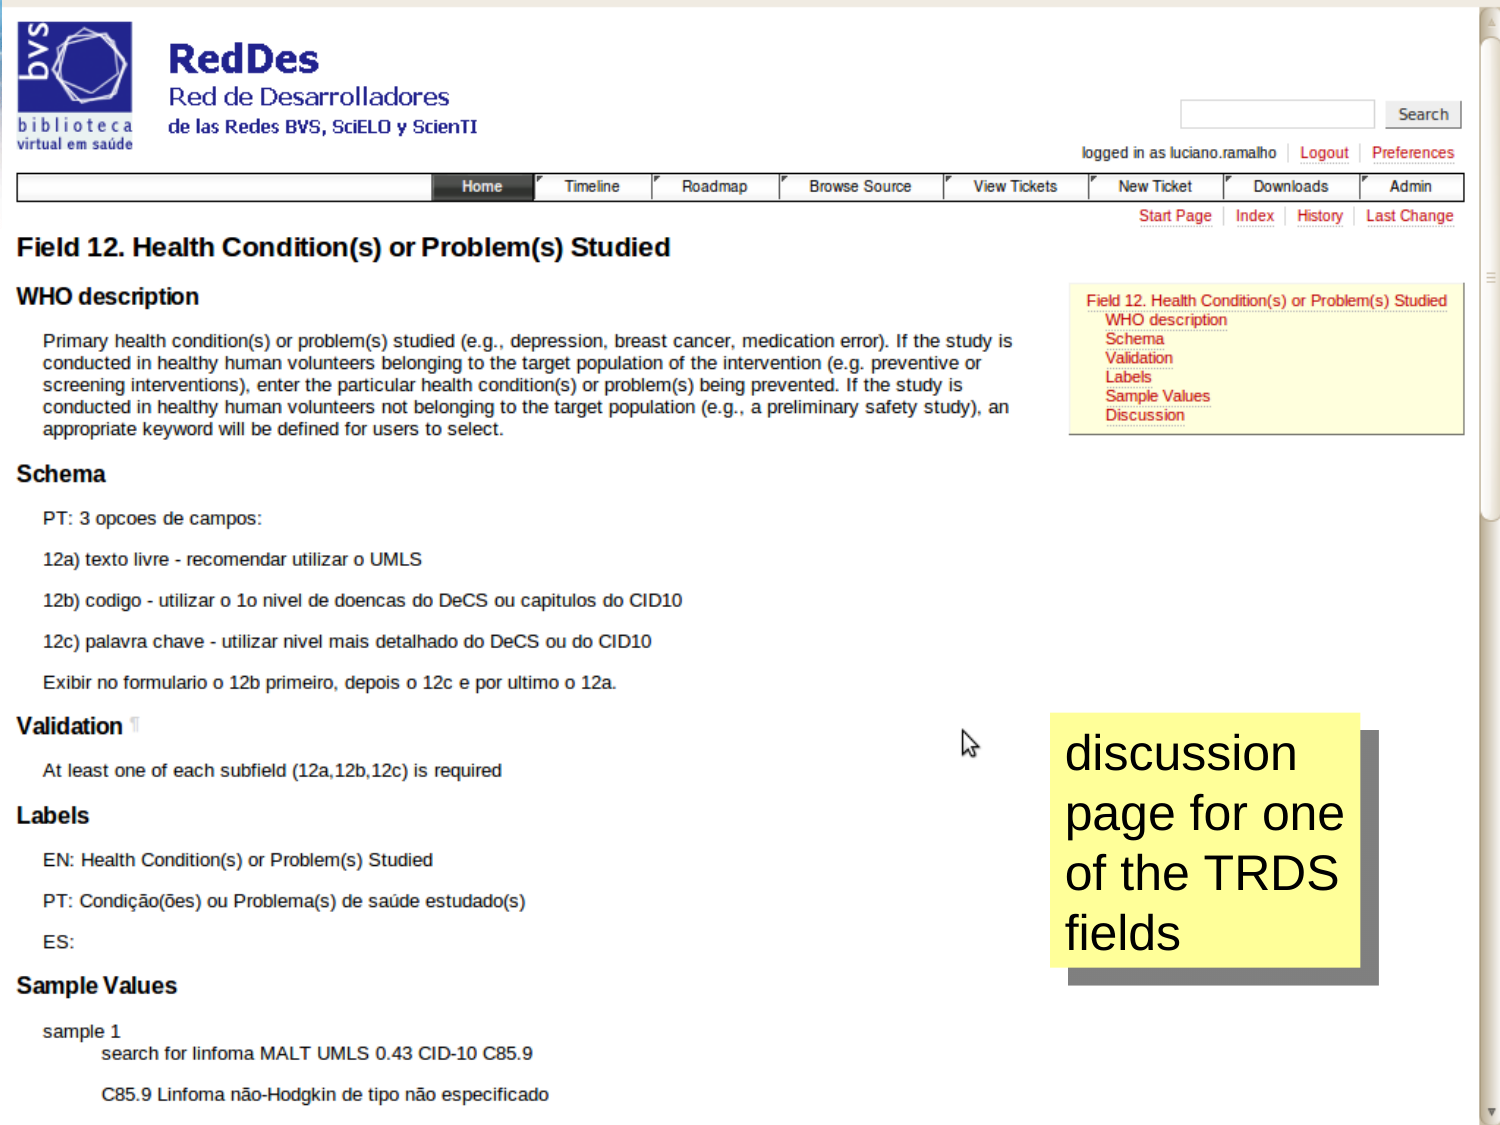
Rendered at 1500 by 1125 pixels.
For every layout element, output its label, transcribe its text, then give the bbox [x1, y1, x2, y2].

text_box discussion page for one of the TRDS fields [1050, 712, 1361, 968]
picture [0, 0, 1500, 1125]
